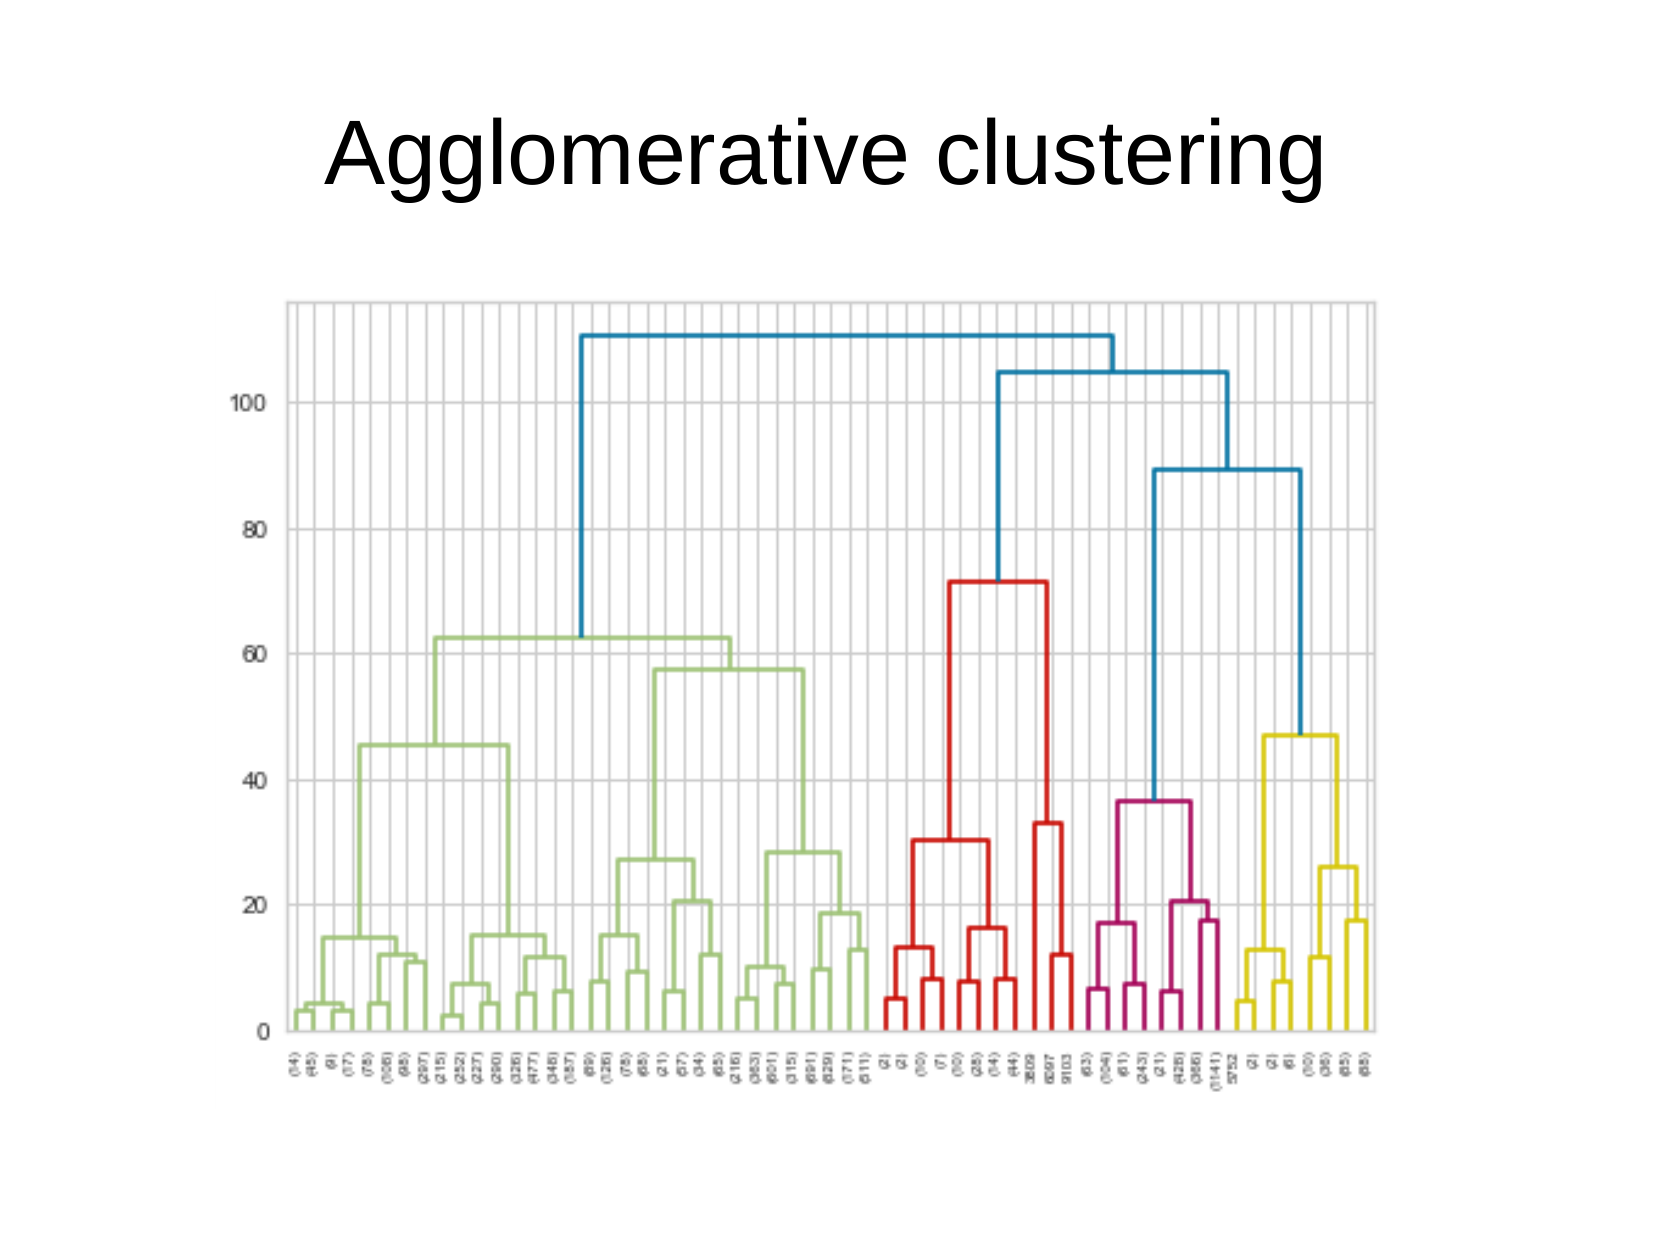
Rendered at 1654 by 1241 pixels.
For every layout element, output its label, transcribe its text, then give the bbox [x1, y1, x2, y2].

picture [214, 290, 1440, 1109]
title Agglomerative clustering [82, 49, 1571, 257]
